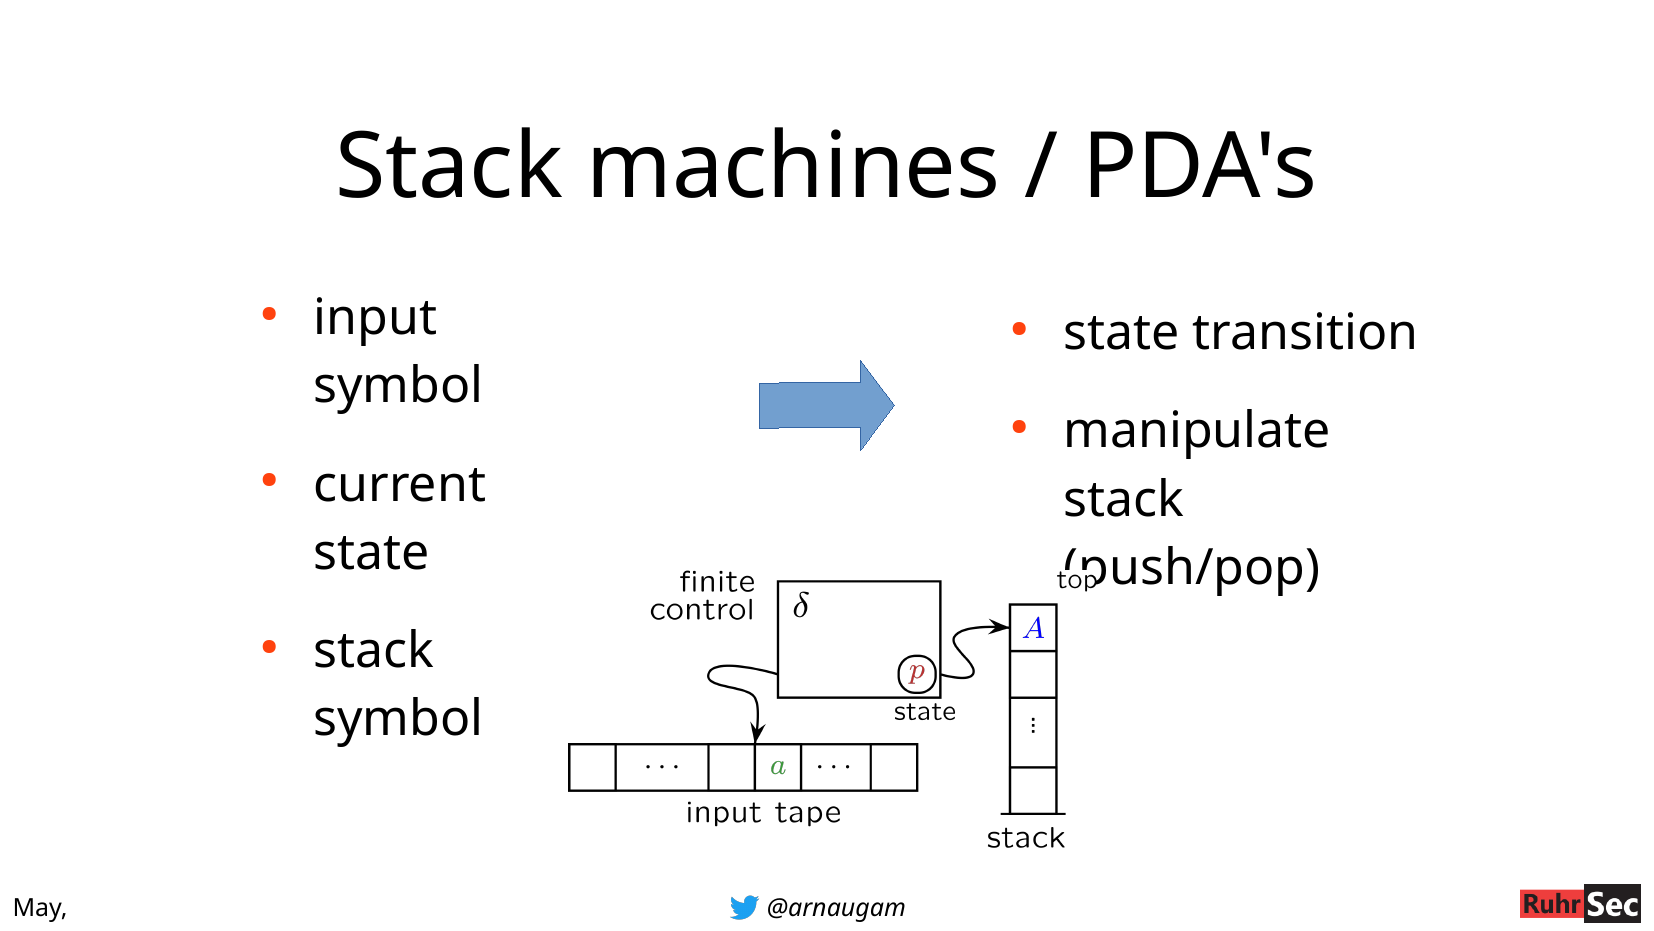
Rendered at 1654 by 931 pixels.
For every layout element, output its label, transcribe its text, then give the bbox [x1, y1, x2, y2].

text_box [759, 360, 895, 451]
picture [1520, 884, 1641, 923]
picture [557, 569, 1097, 848]
list state transition manipulate stack (push/pop) [992, 296, 1441, 526]
list input symbol current state stack symbol [242, 281, 601, 571]
title Stack machines / PDA's [82, 84, 1571, 240]
picture [721, 884, 768, 931]
